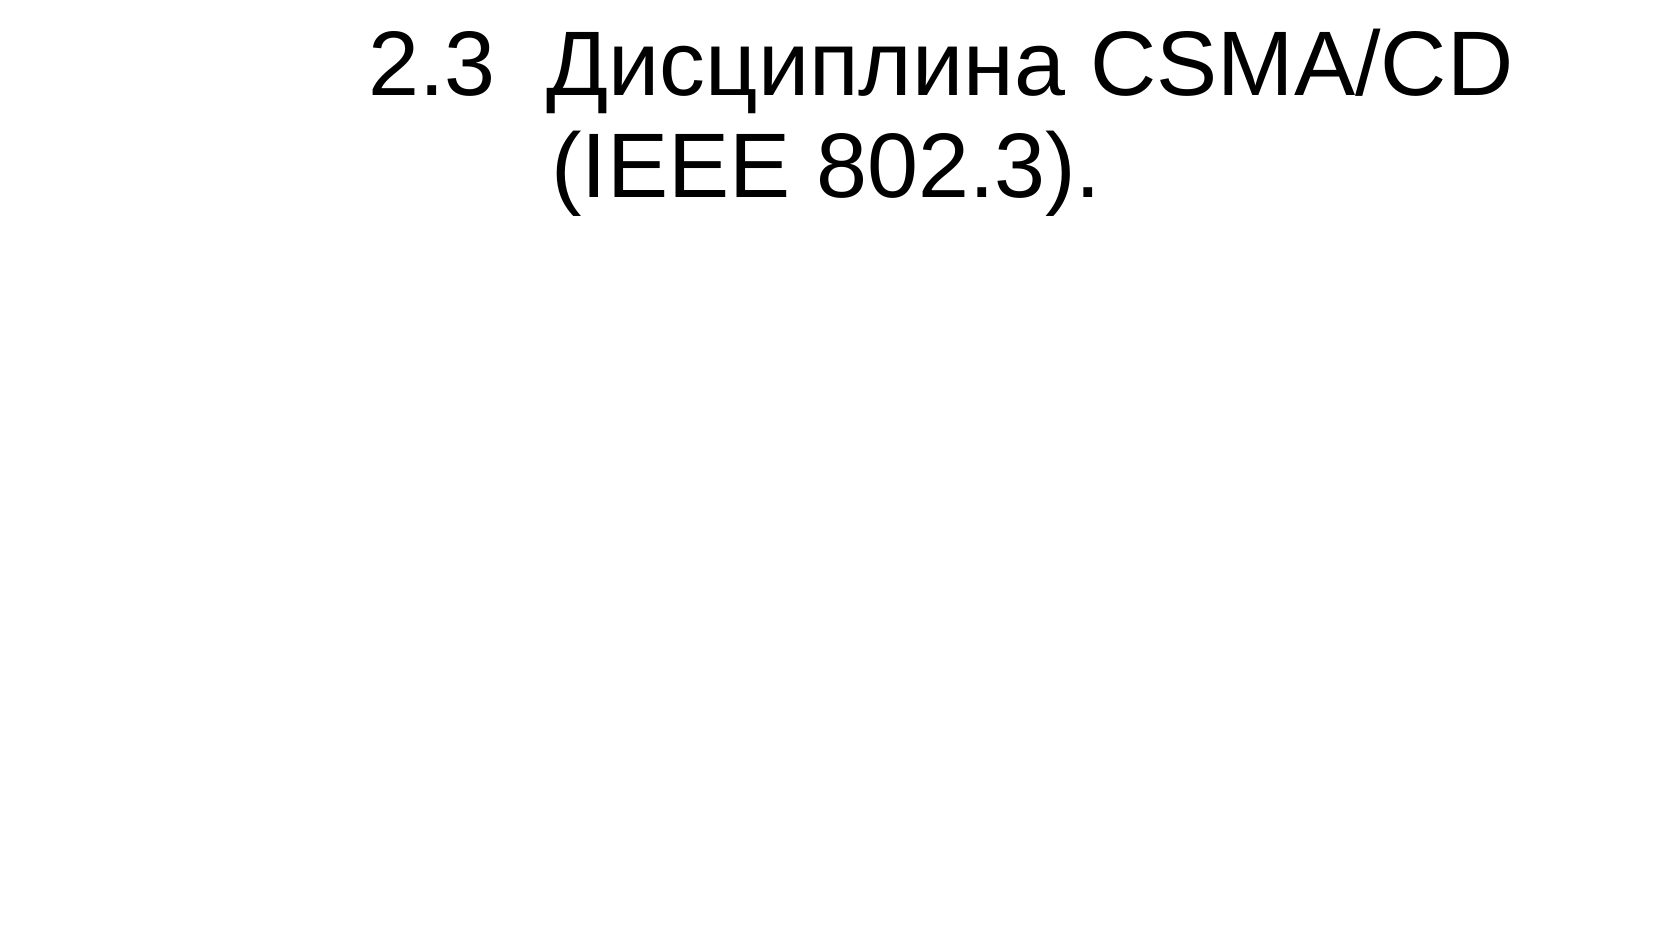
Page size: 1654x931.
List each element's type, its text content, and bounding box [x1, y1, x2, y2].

title 2.3 Дисциплина CSMA/CD (IEEE 802.3). [82, 12, 1571, 218]
